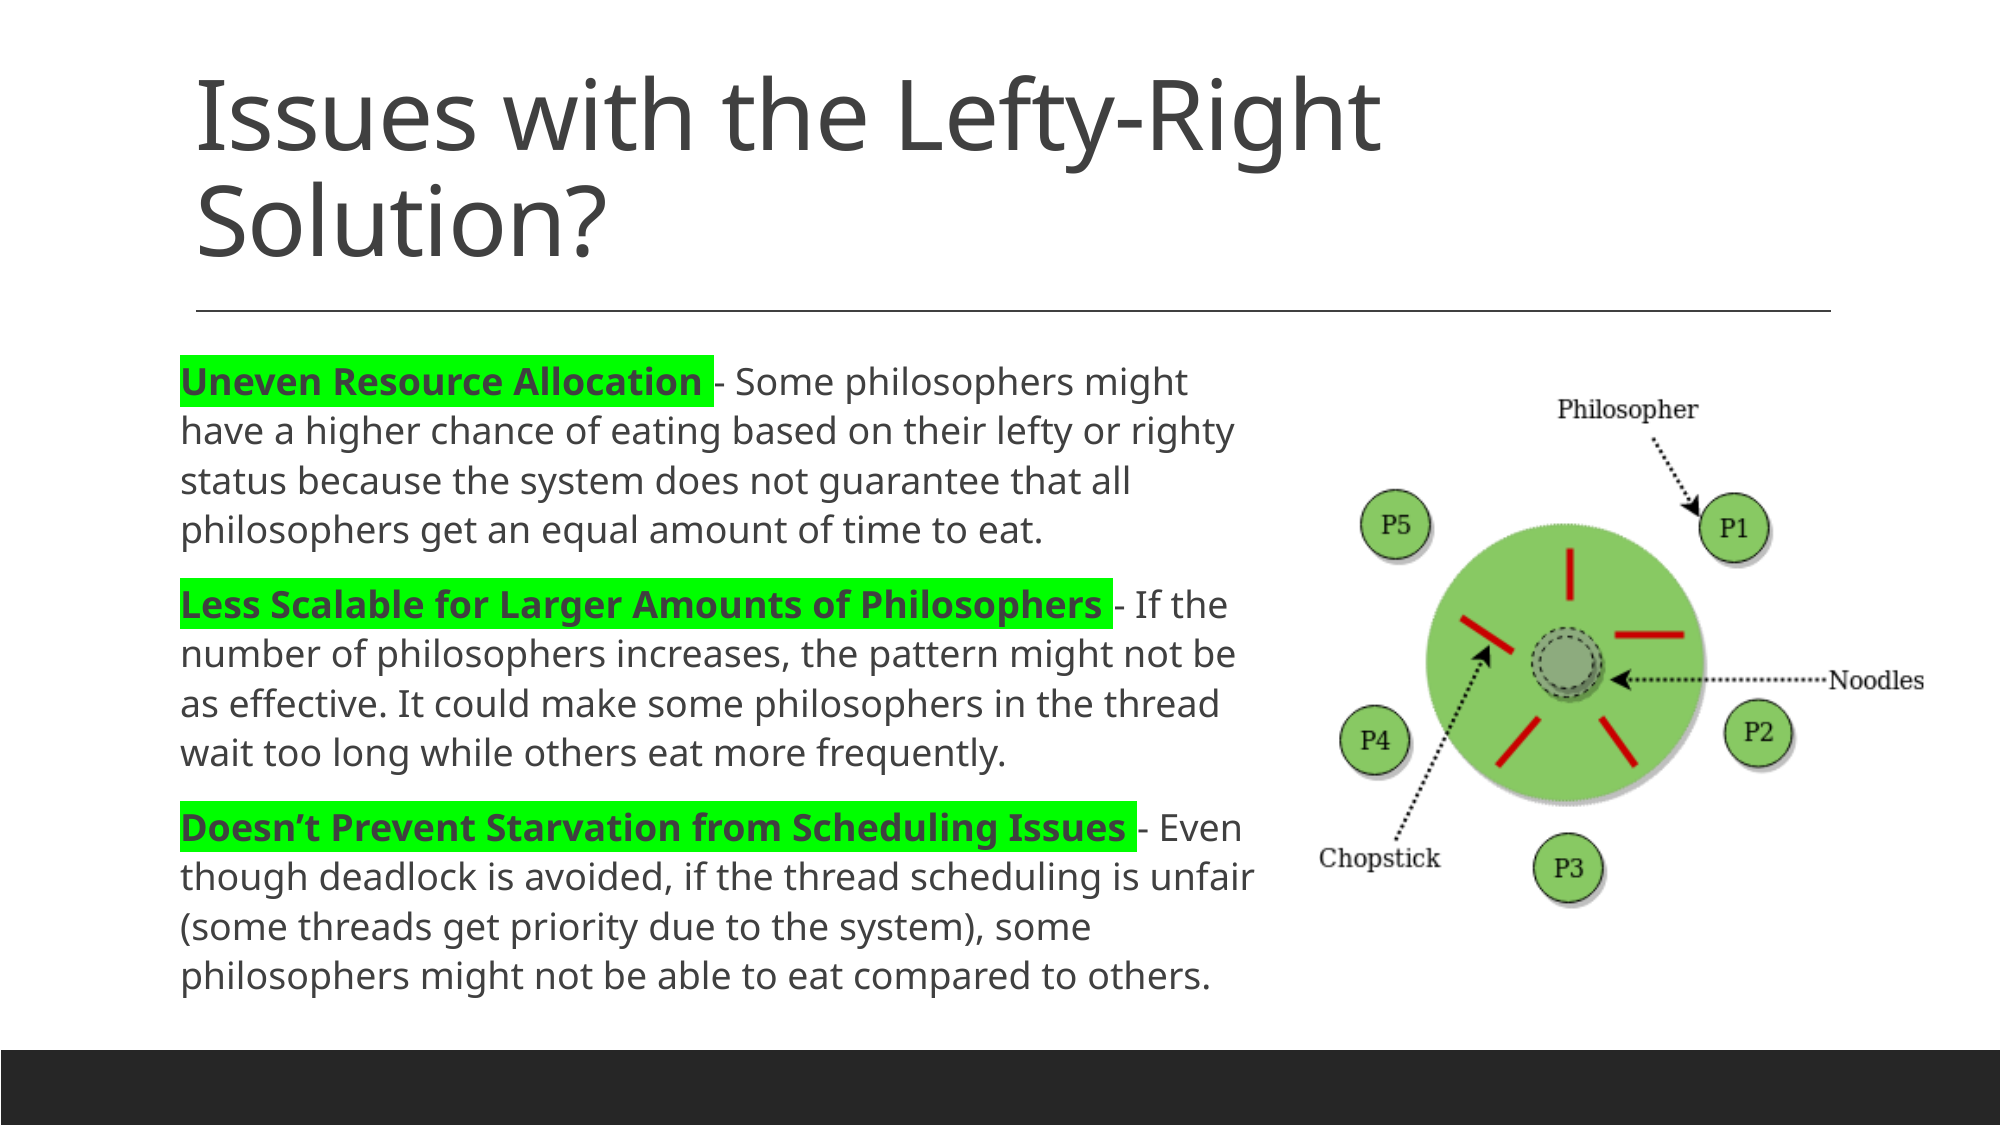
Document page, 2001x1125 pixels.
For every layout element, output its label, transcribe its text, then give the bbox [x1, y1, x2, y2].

picture [1319, 391, 1941, 914]
list Uneven Resource Allocation - Some philosophers might have a higher chance of eating based on their lefty or righty status because the system does not guarantee that all philosophers get an equal amount of time to eat. Less Scalable for Larger Amounts of Philosophers - If the number of philosophers increases, the pattern might not be as effective. It could make some philosophers in the thread wait too long while others eat more frequently. Doesn’t Prevent Starvation from Scheduling Issues - Even though deadlock is avoided, if the thread scheduling is unfair (some threads get priority due to the system), some philosophers might not be able to eat compared to others. [180, 345, 1266, 1030]
title Issues with the Lefty-Right Solution? [180, 47, 1831, 286]
